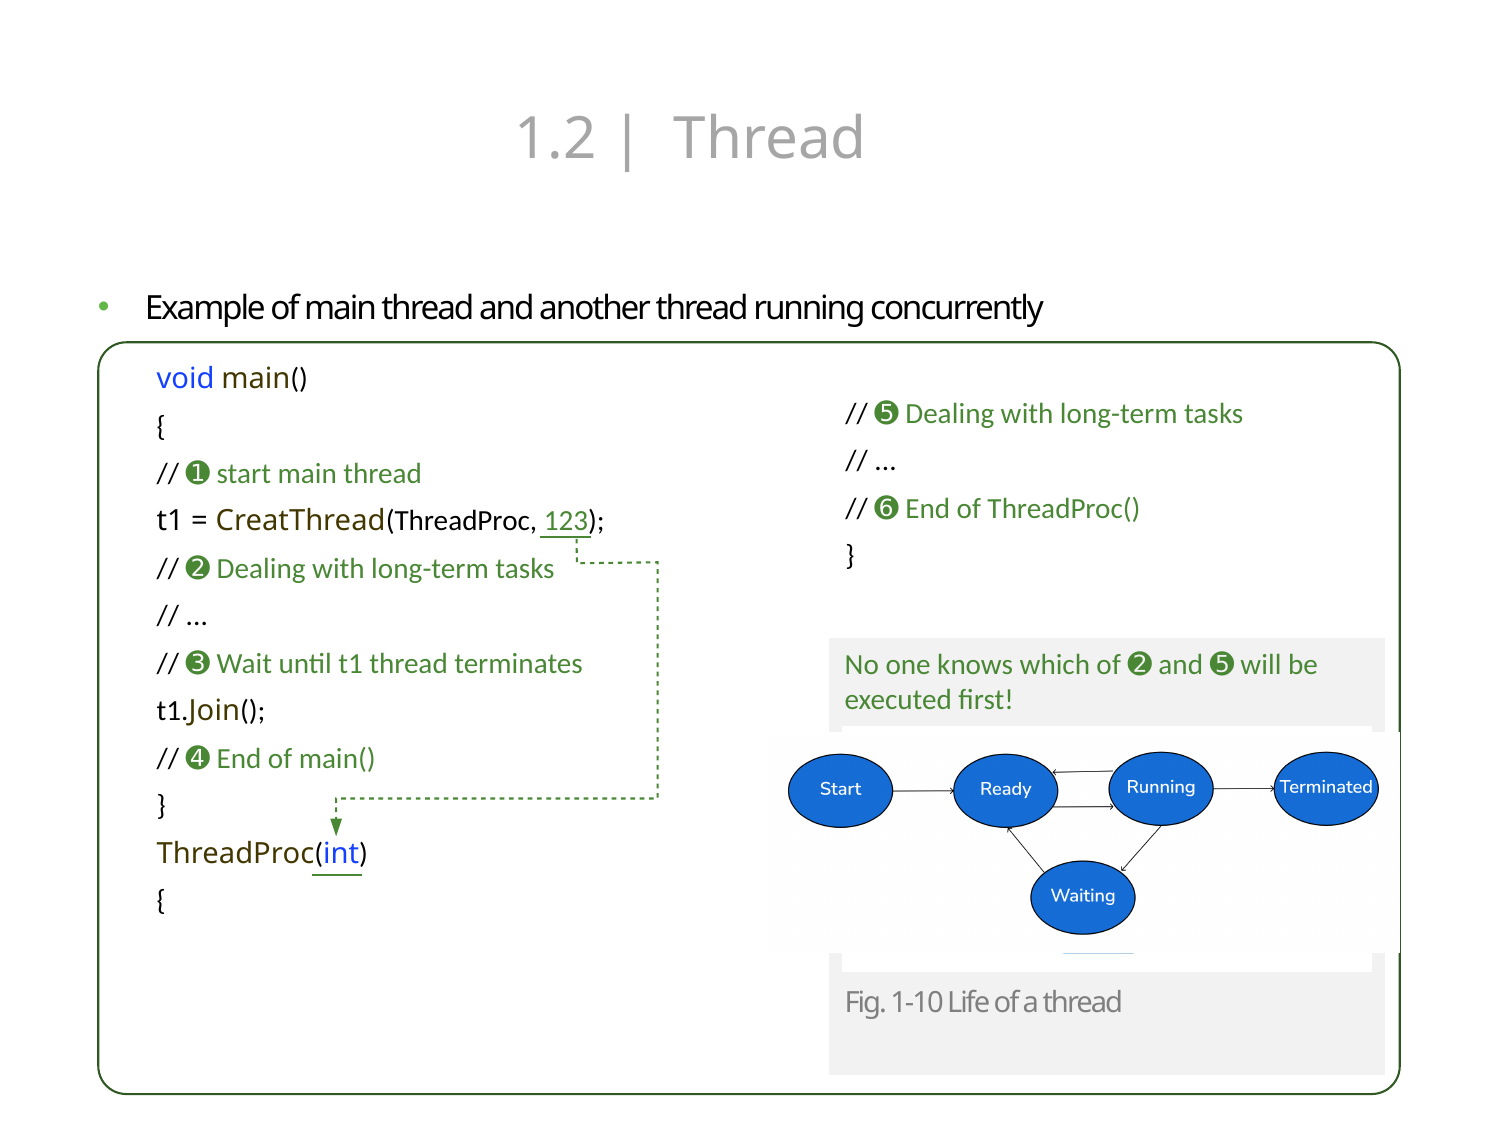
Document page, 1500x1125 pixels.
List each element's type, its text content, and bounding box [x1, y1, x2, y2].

text_box void main() { // ➊ start main thread t1 = CreatThread(ThreadProc, 123); // ➋ Dealing with long-term tasks // ... // ➌ Wait until t1 thread terminates t1.Join(); // ➍ End of main() } ThreadProc(int) { [142, 352, 892, 924]
text_box No one knows which of ➋ and ➎ will be executed first! [829, 638, 1385, 732]
text_box No one knows which of ➋ and ➎ will be executed first! [829, 953, 1385, 1075]
text_box // ➎ Dealing with long-term tasks // ... // ➏ End of ThreadProc() } [830, 387, 1384, 579]
text_box 1.2 | Thread [165, 92, 1216, 178]
text_box Fig. 1-10 Life of a thread [829, 975, 1137, 1027]
text_box Example of main thread and another thread running concurrently [82, 258, 1424, 329]
picture [768, 726, 1400, 972]
